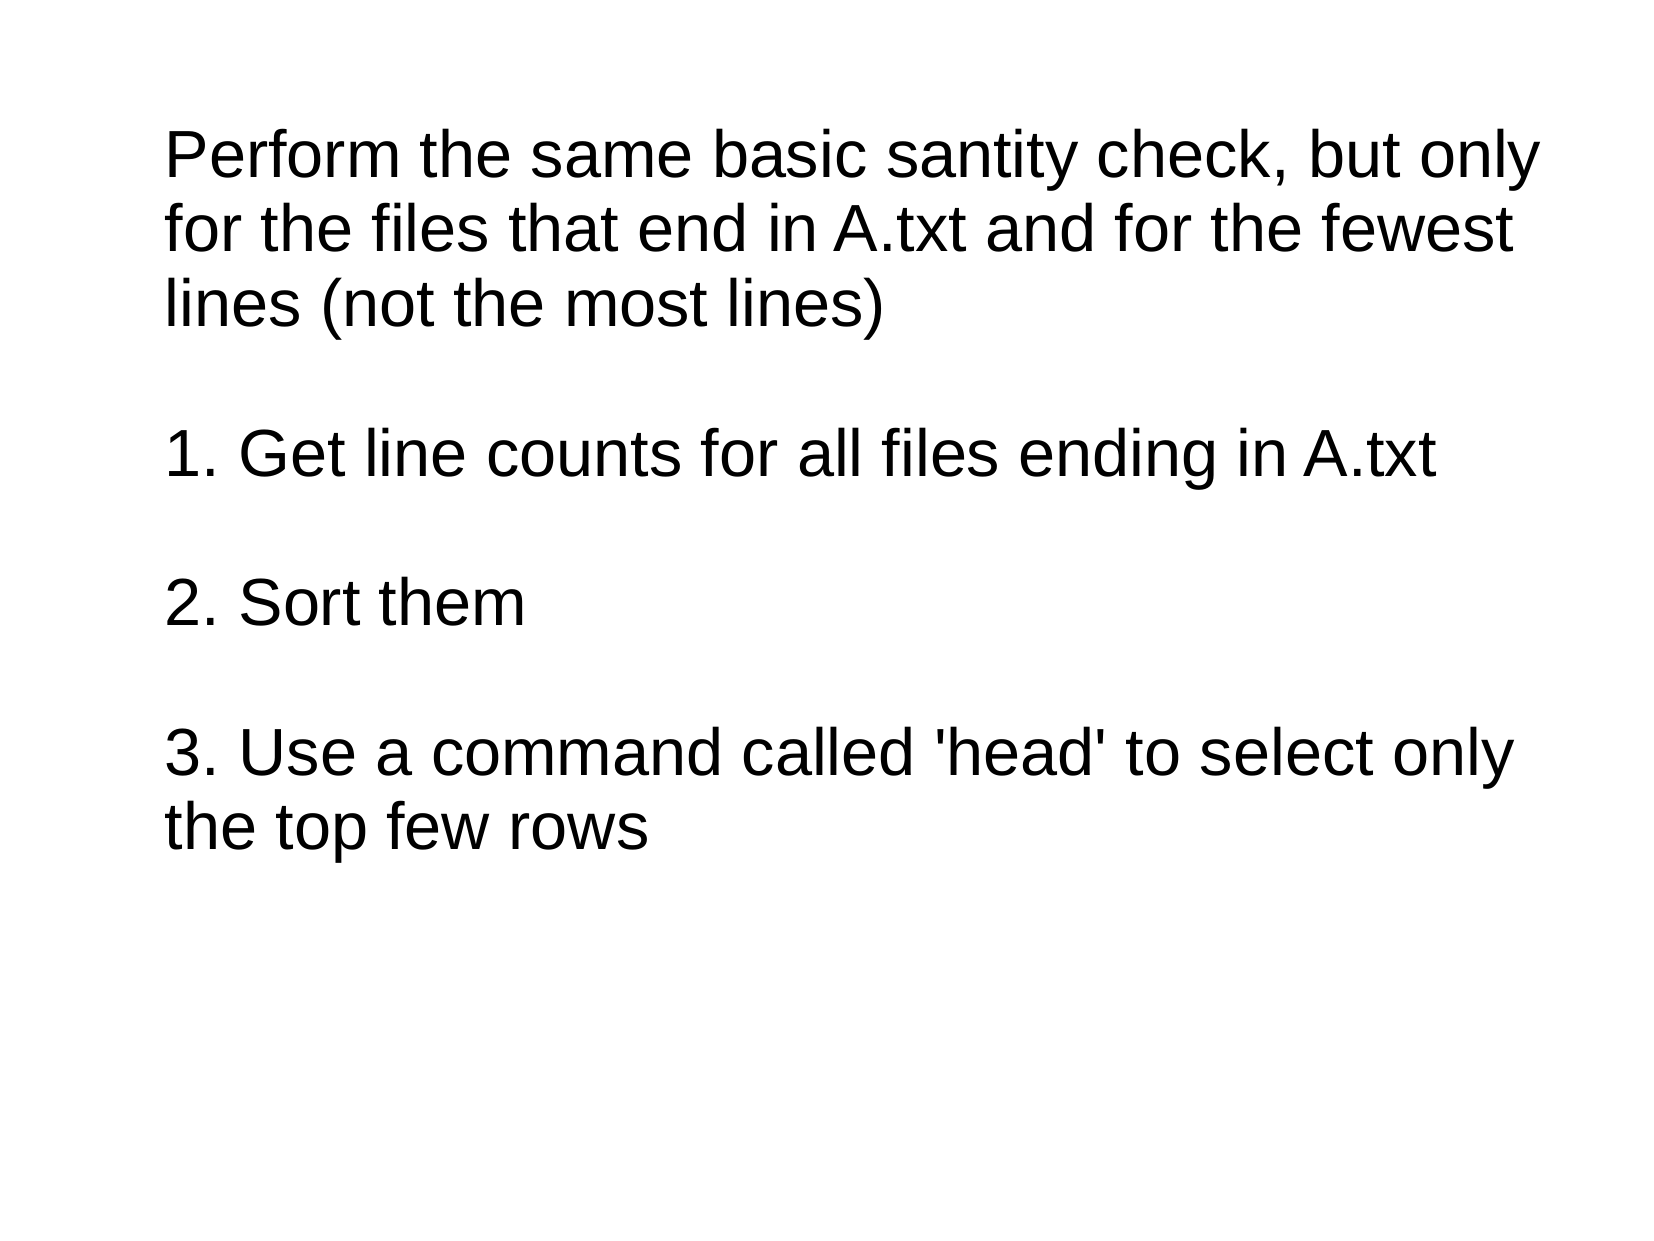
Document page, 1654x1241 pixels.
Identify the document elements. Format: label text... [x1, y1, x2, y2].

text_box Perform the same basic santity check, but only for the files that end in A.txt and for the fewest lines (not the most lines) 1. Get line counts for all files ending in A.txt 2. Sort them 3. Use a command called 'head' to select only the top few rows [150, 109, 1561, 872]
